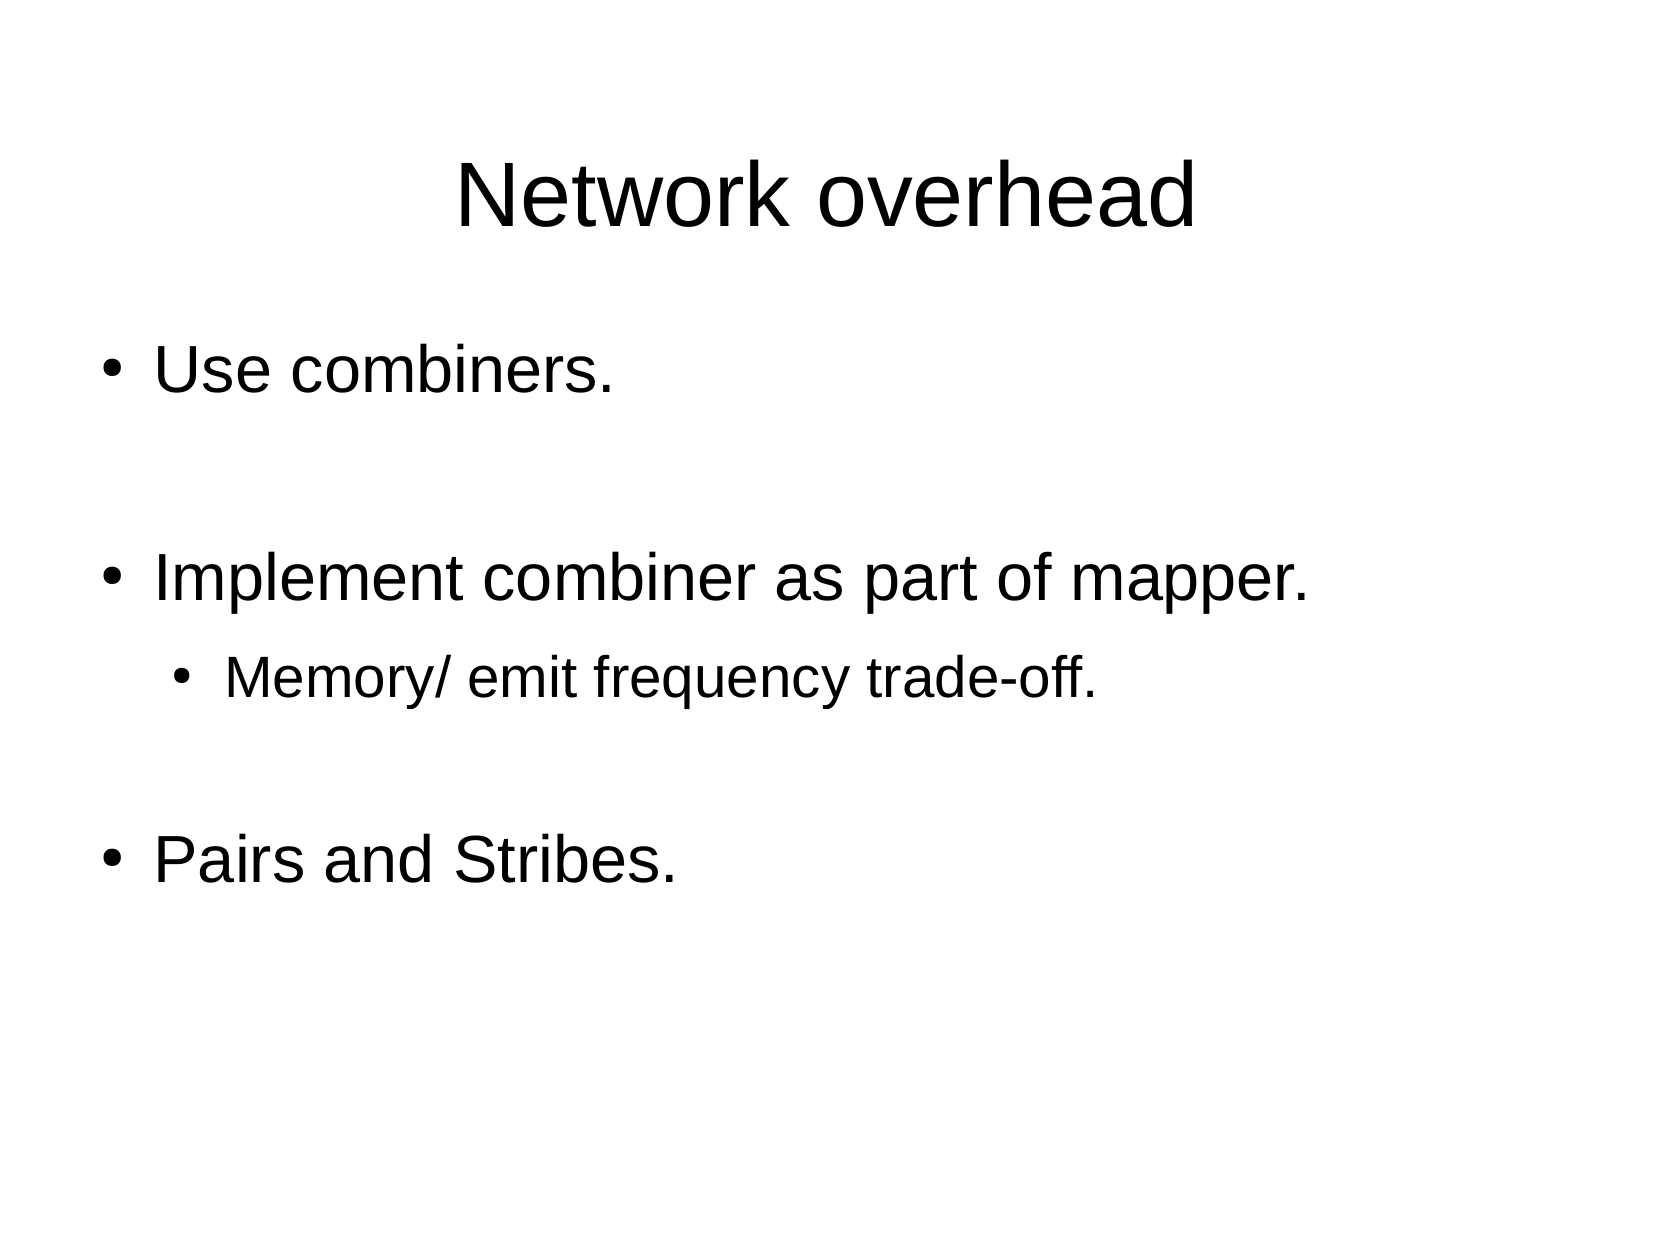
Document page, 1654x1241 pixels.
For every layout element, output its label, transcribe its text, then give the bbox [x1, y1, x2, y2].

list Use combiners. Implement combiner as part of mapper. Memory/ emit frequency trade-off. Pairs and Stribes. [82, 331, 1571, 1136]
title Network overhead [82, 98, 1571, 291]
